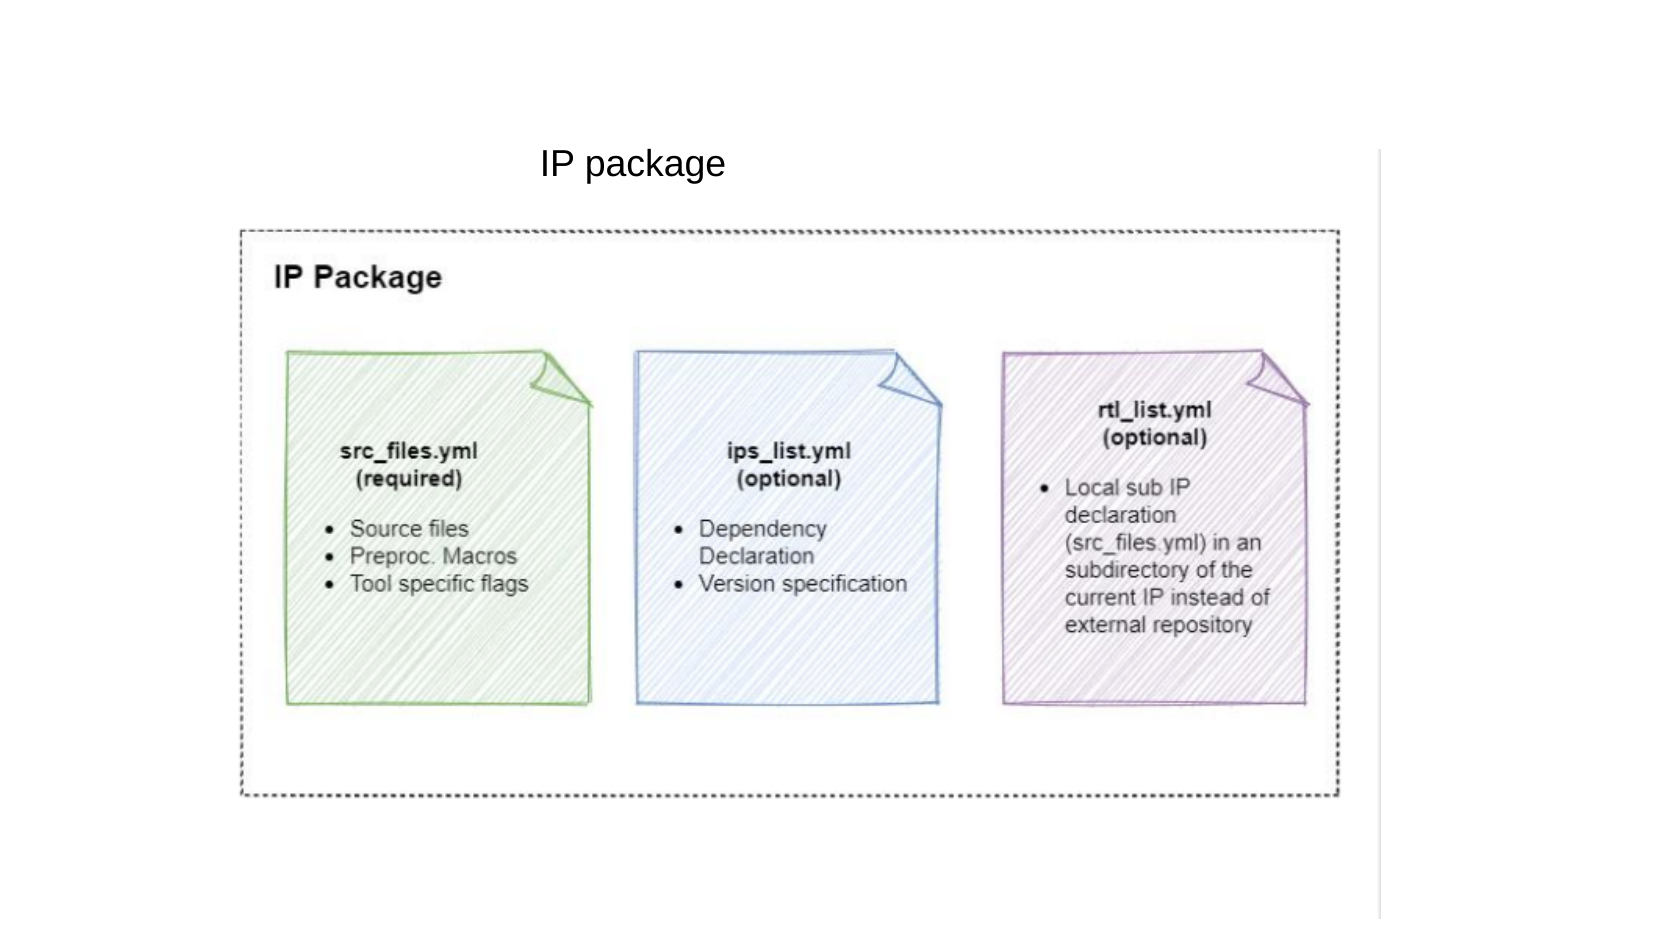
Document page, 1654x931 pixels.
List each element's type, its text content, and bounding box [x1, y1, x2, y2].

text_box IP package [525, 135, 742, 192]
picture [128, 149, 1381, 919]
